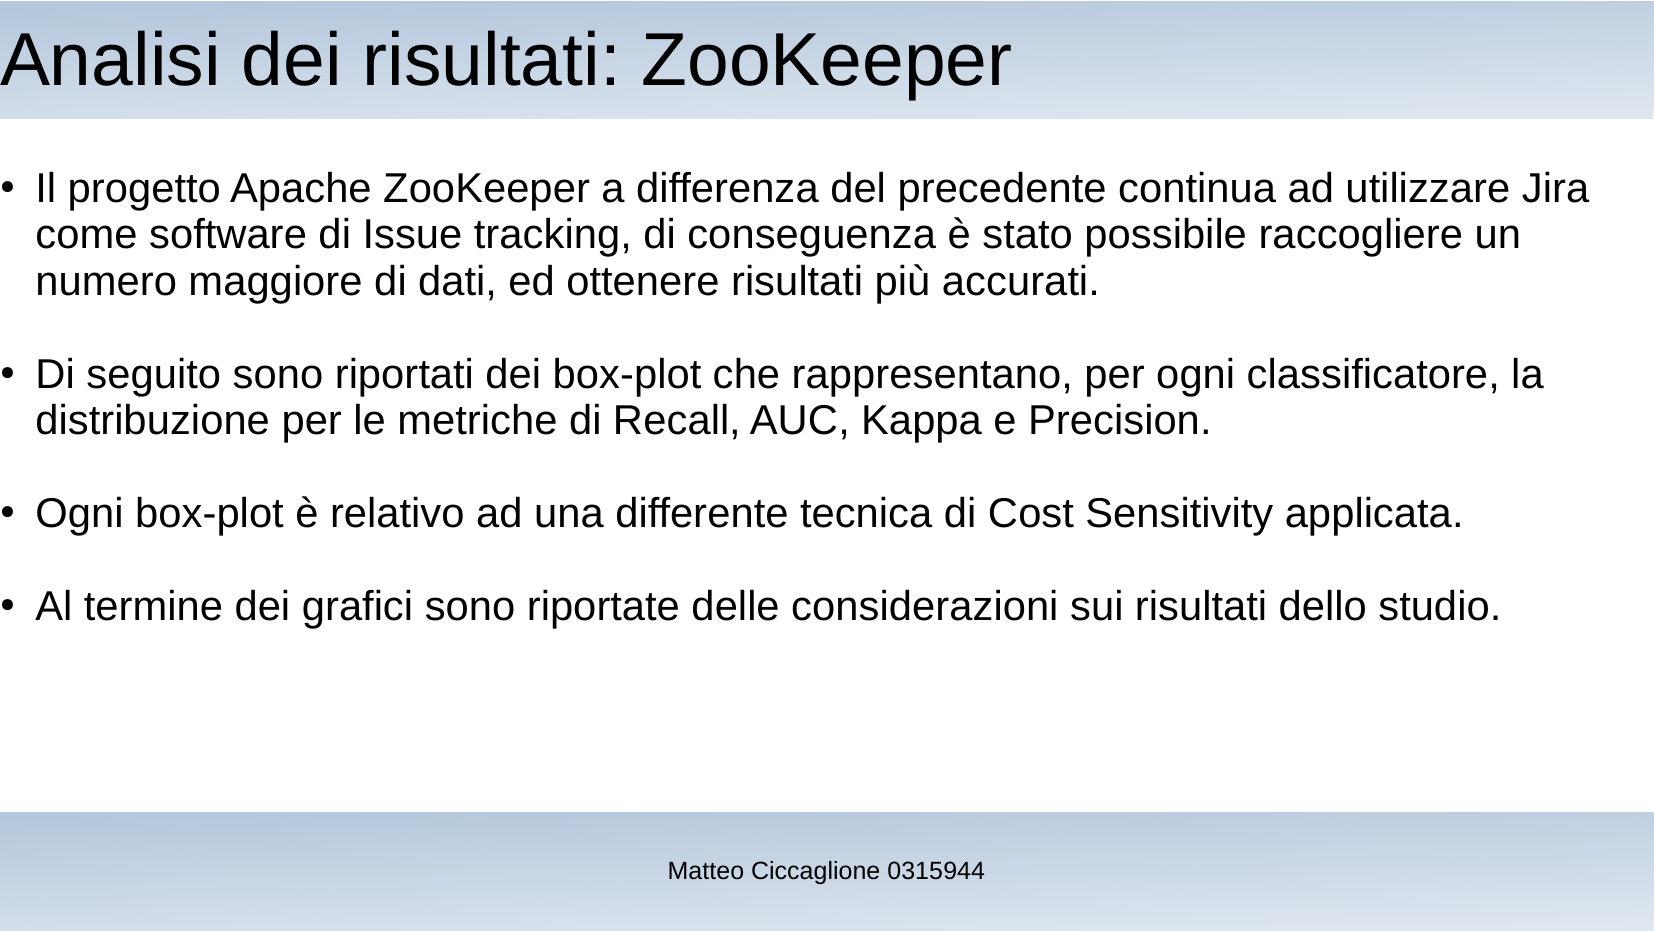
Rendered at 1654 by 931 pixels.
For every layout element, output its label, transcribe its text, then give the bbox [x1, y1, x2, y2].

subtitle Il progetto Apache ZooKeeper a differenza del precedente continua ad utilizzare Jira come software di Issue tracking, di conseguenza è stato possibile raccogliere un numero maggiore di dati, ed ottenere risultati più accurati. Di seguito sono riportati dei box-plot che rappresentano, per ogni classificatore, la distribuzione per le metriche di Recall, AUC, Kappa e Precision. Ogni box-plot è relativo ad una differente tecnica di Cost Sensitivity applicata. Al termine dei grafici sono riportate delle considerazioni sui risultati dello studio. [0, 119, 1654, 812]
title Analisi dei risultati: ZooKeeper [0, 1, 1654, 119]
title Matteo Ciccaglione 0315944 [0, 812, 1654, 931]
